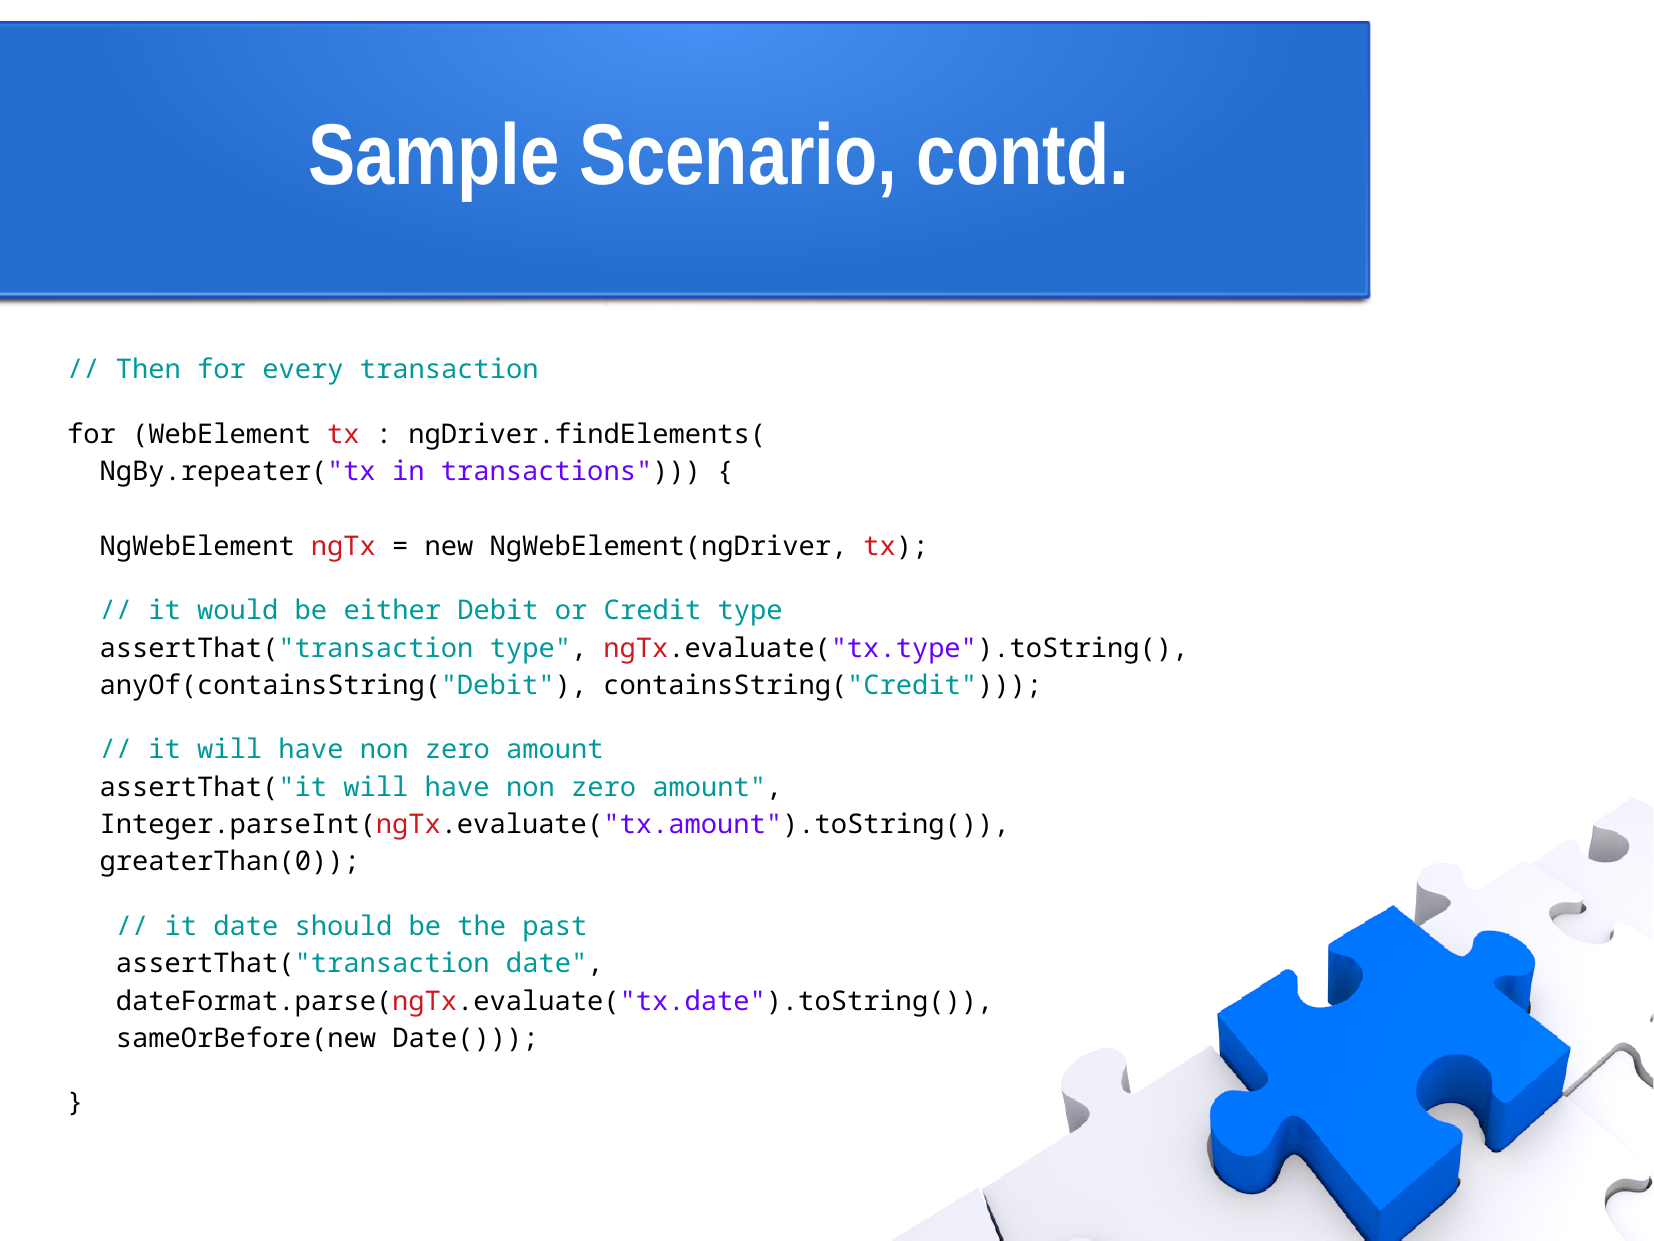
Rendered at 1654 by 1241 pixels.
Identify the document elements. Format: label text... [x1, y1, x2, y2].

picture [872, 655, 1654, 1241]
picture [0, 21, 1375, 307]
title Sample Scenario, contd. [82, 49, 1356, 257]
list // Then for every transaction for (WebElement tx : ngDriver.findElements( NgBy.repeater("tx in transactions"))) { NgWebElement ngTx = new NgWebElement(ngDriver, tx); // it would be either Debit or Credit type assertThat("transaction type", ngTx.evaluate("tx.type").toString(), anyOf(containsString("Debit"), containsString("Credit"))); // it will have non zero amount assertThat("it will have non zero amount", Integer.parseInt(ngTx.evaluate("tx.amount").toString()), greaterThan(0)); // it date should be the past assertThat("transaction date", dateFormat.parse(ngTx.evaluate("tx.date").toString()), sameOrBefore(new Date())); } [67, 285, 1366, 1126]
